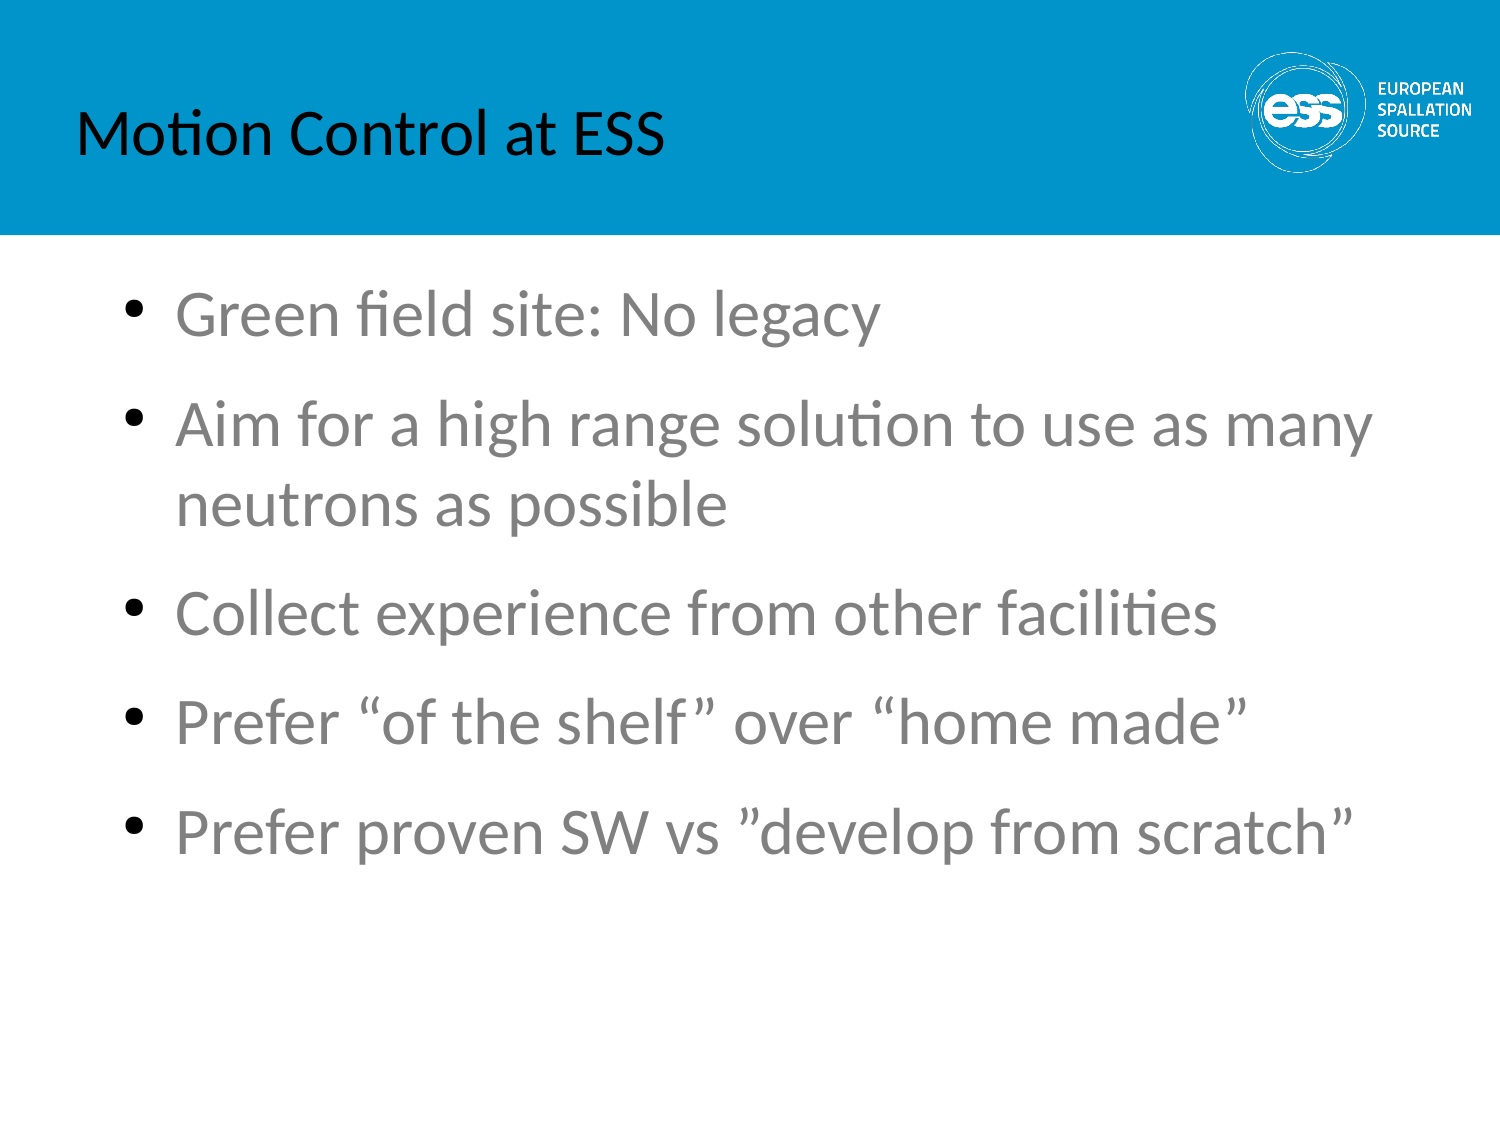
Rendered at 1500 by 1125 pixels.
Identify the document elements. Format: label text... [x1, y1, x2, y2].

picture [1264, 94, 1342, 127]
picture [1432, 125, 1438, 136]
picture [1398, 109, 1406, 115]
picture [1436, 104, 1444, 115]
picture [1400, 83, 1407, 94]
picture [1418, 104, 1423, 115]
picture [1409, 104, 1415, 115]
list Green field site: No legacy Aim for a high range solution to use as many neutrons as possible Collect experience from other facilities Prefer “of the shelf” over “home made” Prefer proven SW vs ”develop from scratch” [90, 262, 1441, 1005]
picture [1454, 83, 1458, 94]
picture [1422, 125, 1428, 134]
title Motion Control at ESS [75, 45, 1247, 233]
picture [1379, 83, 1385, 94]
picture [1443, 86, 1450, 93]
picture [1423, 83, 1430, 94]
picture [1389, 104, 1393, 115]
